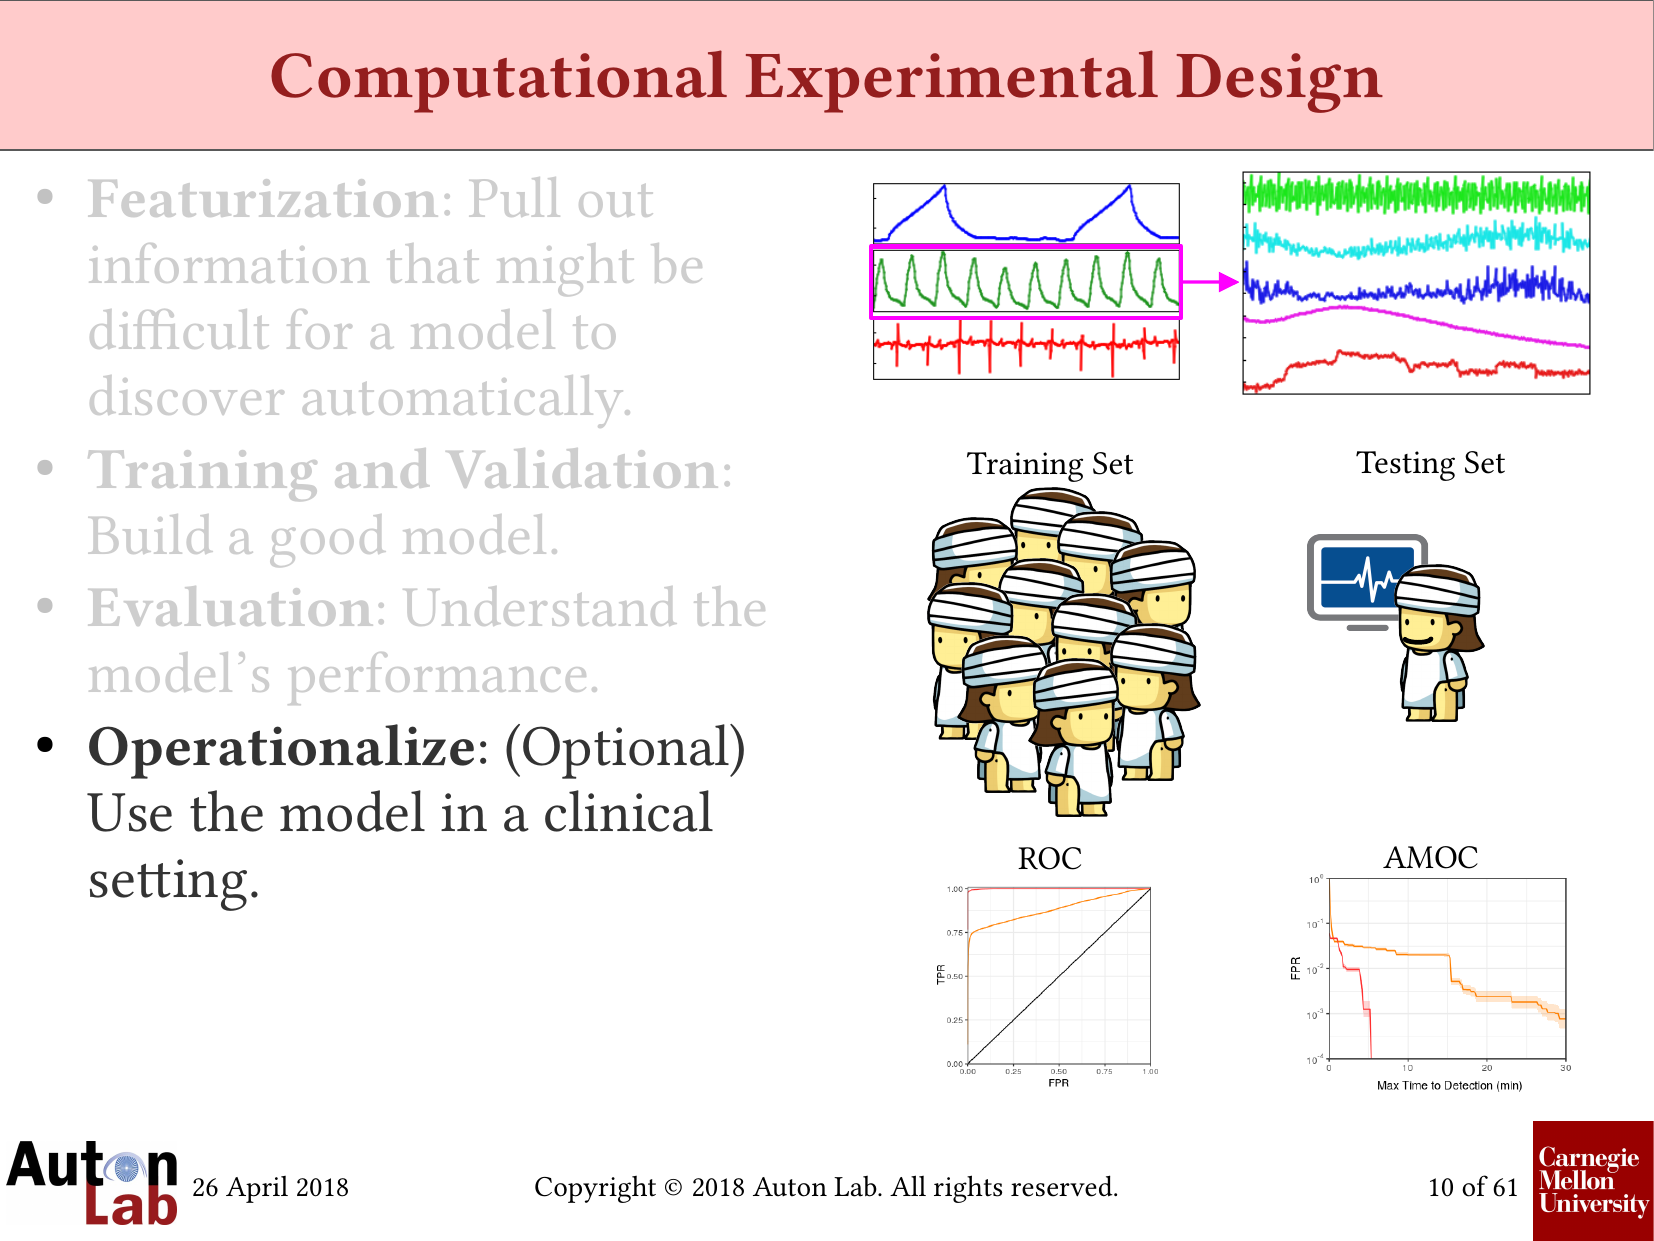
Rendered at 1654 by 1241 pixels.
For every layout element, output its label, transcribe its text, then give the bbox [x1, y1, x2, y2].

text_box Training Set [934, 426, 1166, 498]
list Featurization: Pull out information that might be difficult for a model to discover automatically. Training and Validation: Build a good model. Evaluation: Understand the model’s performance. Operationalize: (Optional) Use the model in a clinical setting. [16, 721, 808, 1115]
picture [871, 180, 1182, 244]
picture [934, 893, 1166, 1089]
text_box ROC [934, 821, 1166, 893]
text_box [16, 165, 808, 721]
picture [1239, 168, 1593, 396]
text_box Testing Set [1315, 425, 1547, 498]
picture [1285, 866, 1577, 1094]
title Computational Experimental Design [14, 2, 1640, 151]
text_box AMOC [1315, 820, 1547, 893]
picture [927, 487, 1201, 817]
picture [871, 320, 1182, 381]
picture [1533, 1121, 1654, 1241]
picture [1305, 520, 1485, 722]
picture [873, 249, 1179, 316]
picture [6, 1141, 177, 1225]
